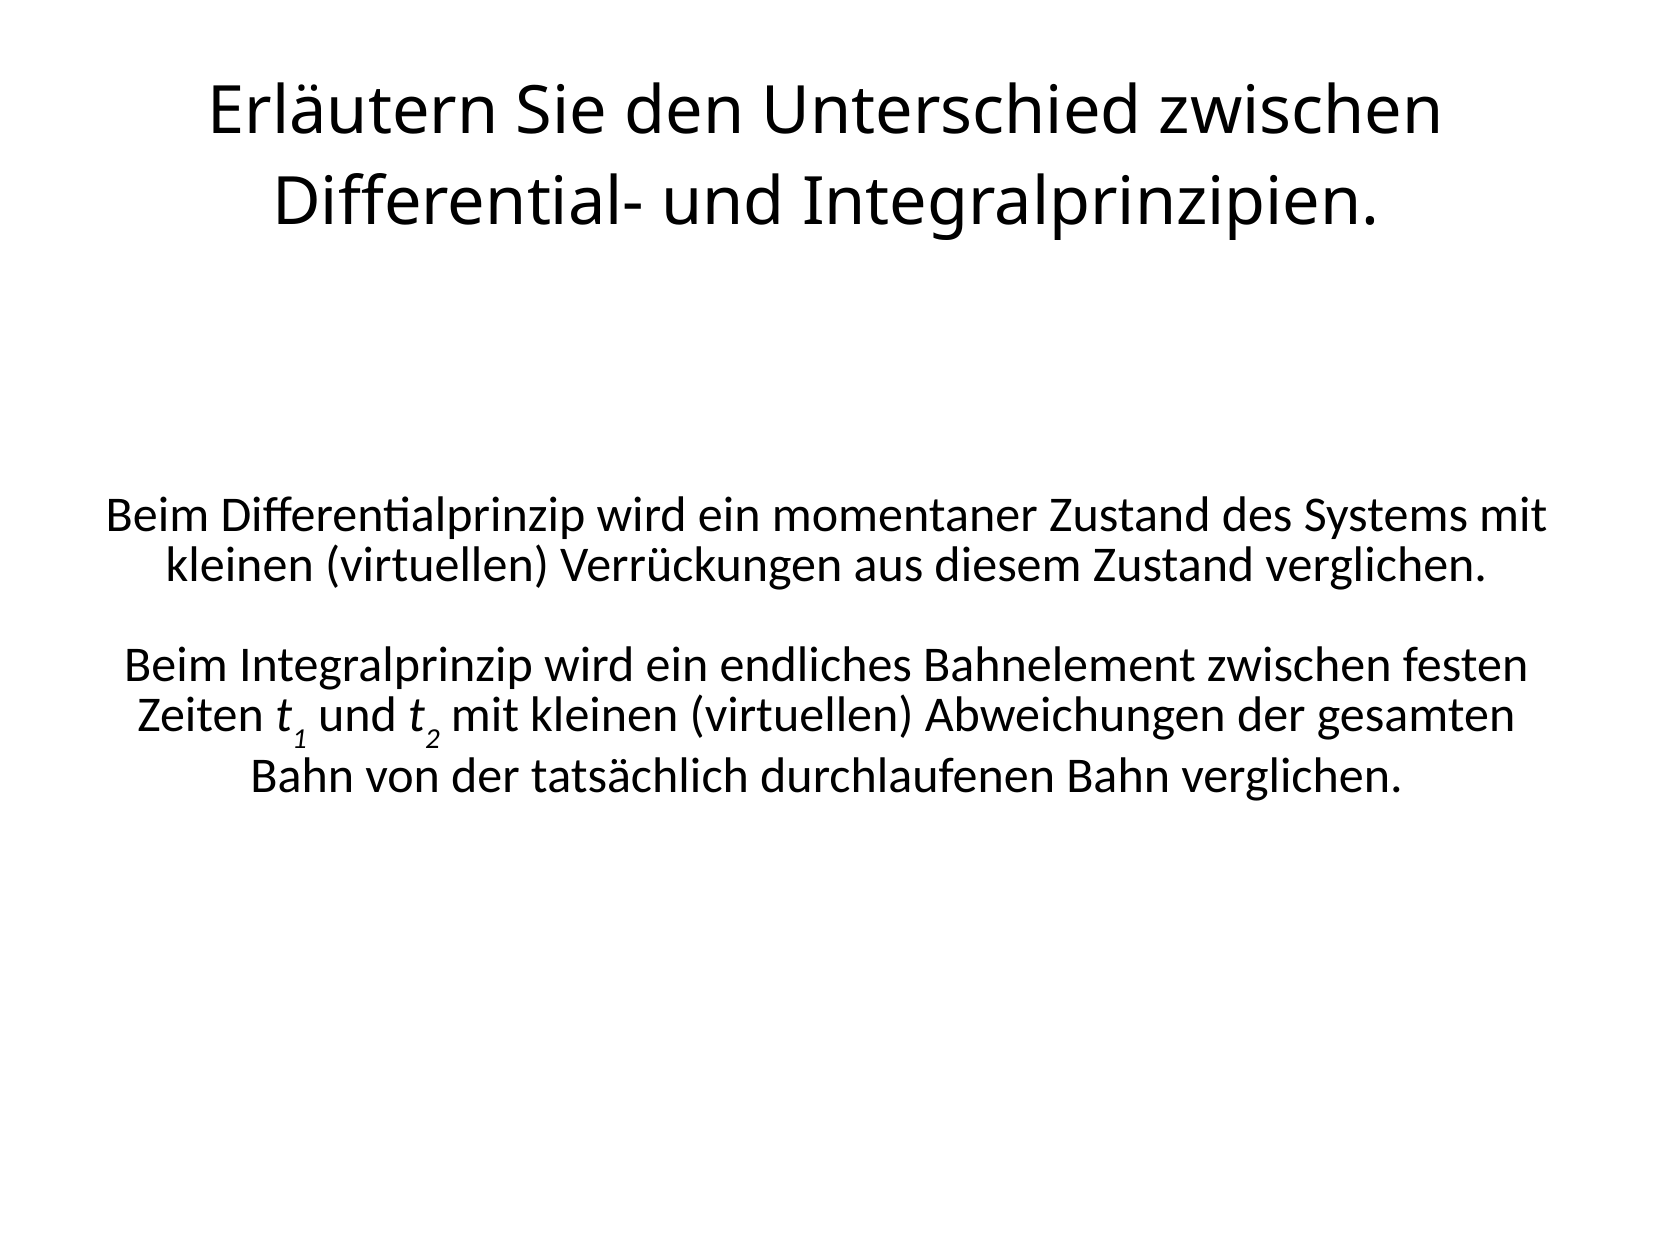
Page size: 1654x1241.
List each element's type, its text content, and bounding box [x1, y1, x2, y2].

title Erläutern Sie den Unterschied zwischen Differential- und Integralprinzipien. [82, 49, 1571, 257]
subtitle Beim Differentialprinzip wird ein momentaner Zustand des Systems mit kleinen (virtuellen) Verrückungen aus diesem Zustand verglichen. Beim Integralprinzip wird ein endliches Bahnelement zwischen festen Zeiten t1 und t2 mit kleinen (virtuellen) Abweichungen der gesamten Bahn von der tatsächlich durchlaufenen Bahn verglichen. [82, 290, 1571, 1010]
